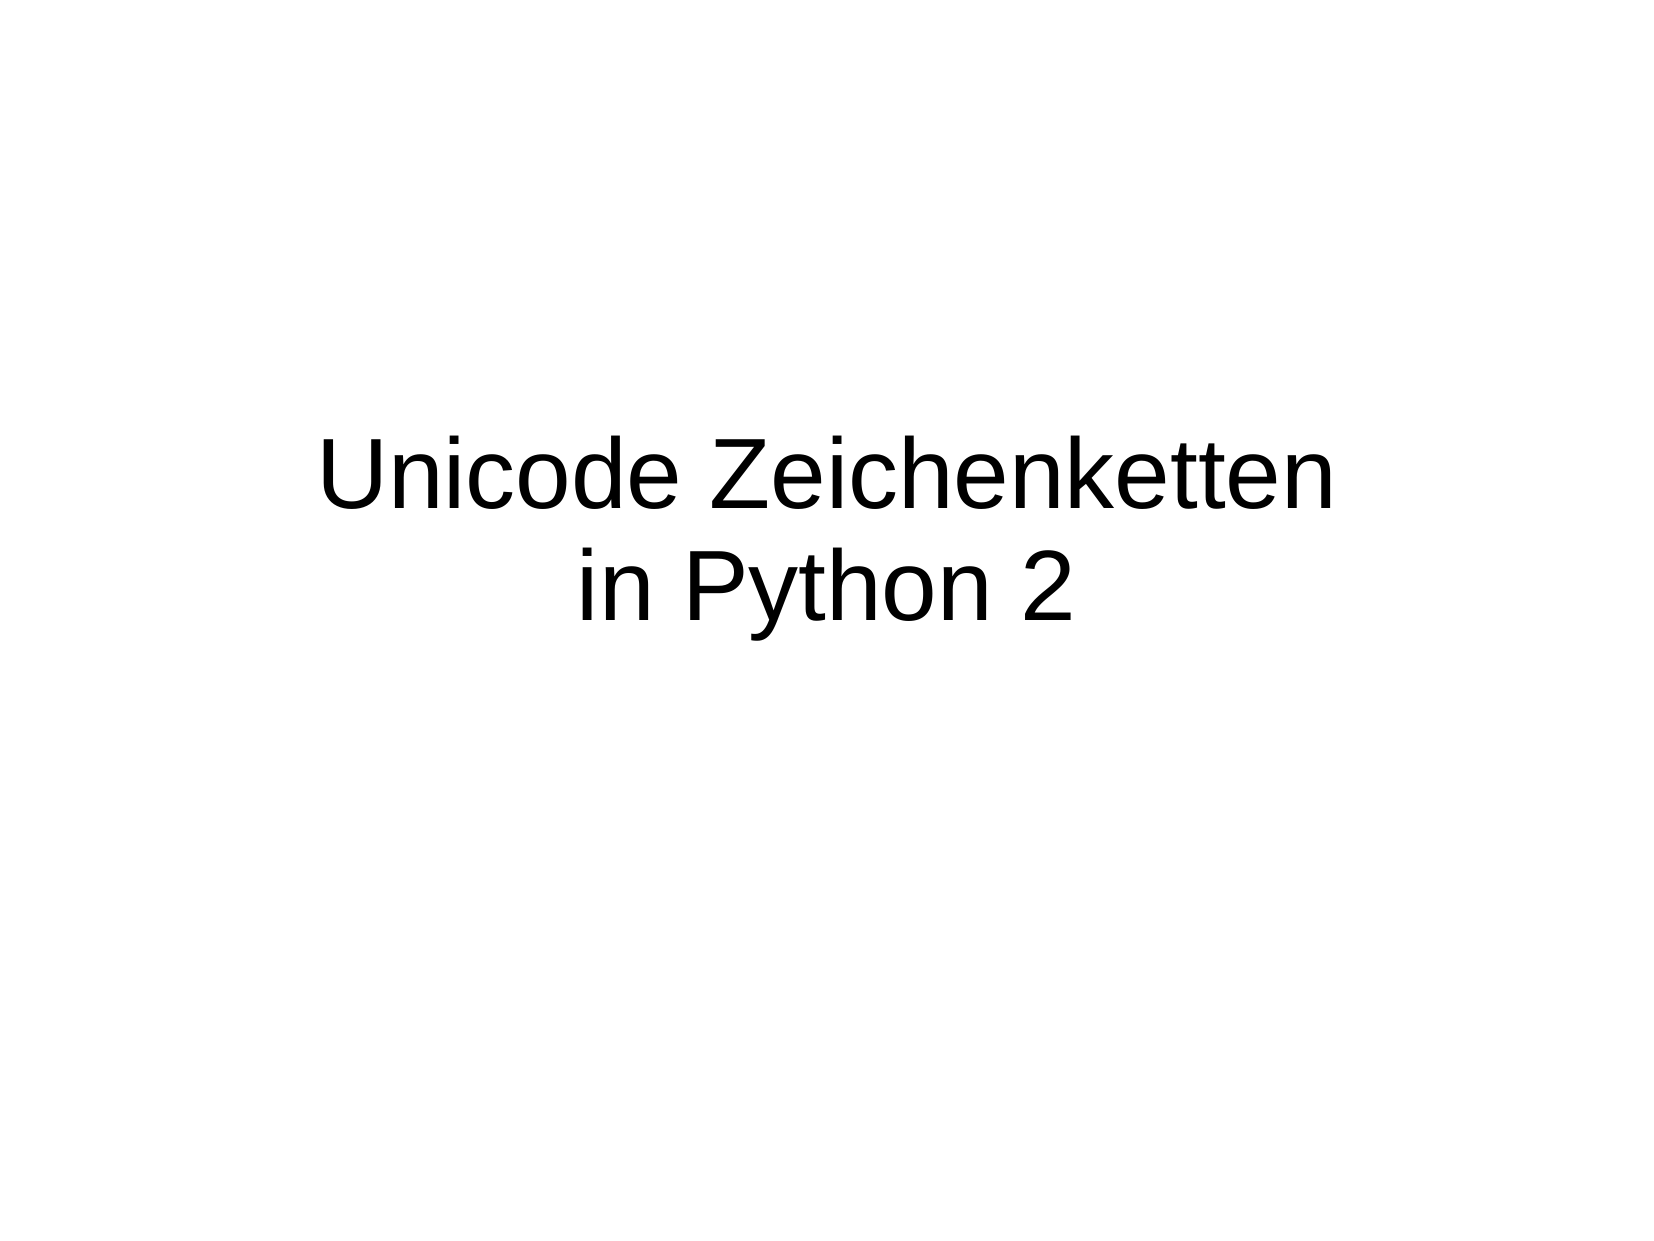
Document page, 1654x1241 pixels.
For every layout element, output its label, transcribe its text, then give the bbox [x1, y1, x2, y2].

subtitle Unicode Zeichenketten in Python 2 [82, 49, 1571, 1010]
